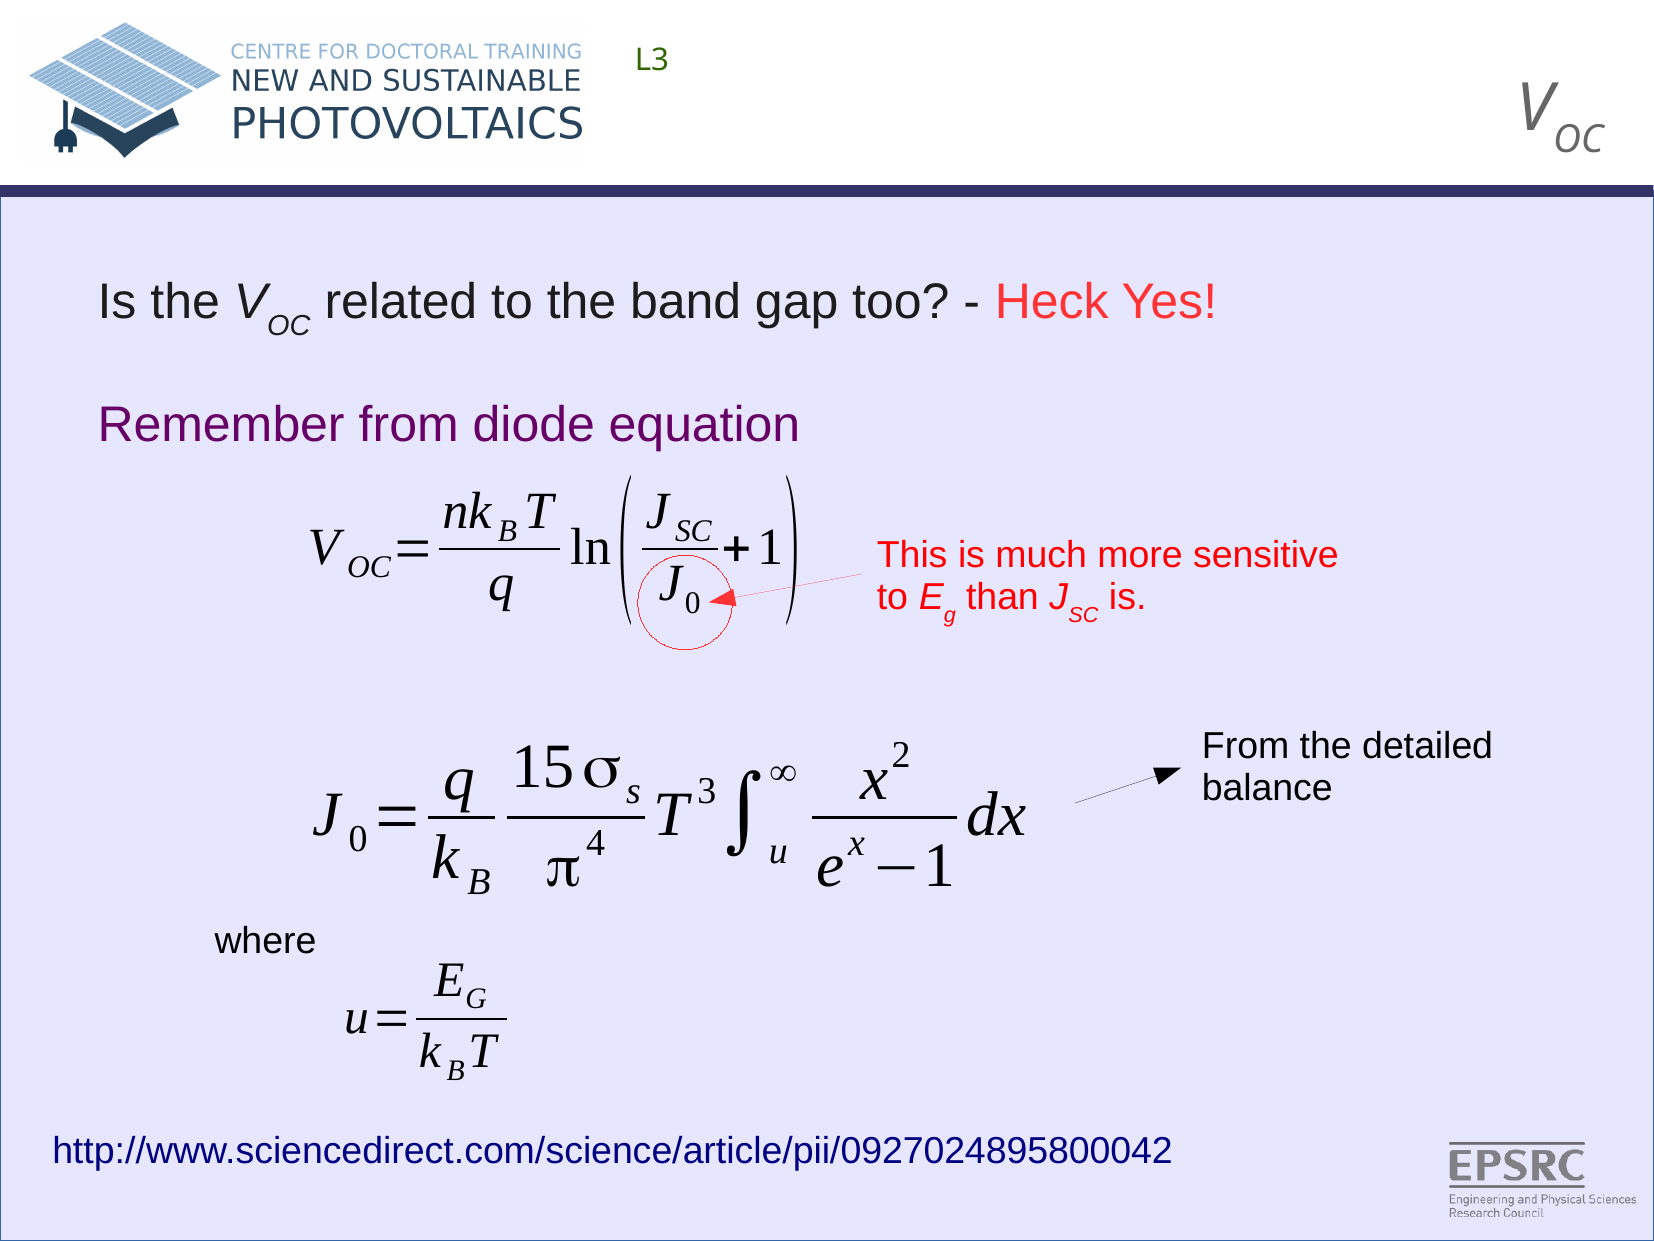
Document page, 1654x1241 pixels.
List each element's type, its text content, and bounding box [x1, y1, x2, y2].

text_box where [199, 911, 343, 969]
picture [19, 17, 591, 166]
text_box http://www.sciencedirect.com/science/article/pii/0927024895800042 [37, 1122, 1418, 1193]
chart [296, 732, 1046, 904]
text_box Is the VOC related to the band gap too? - Heck Yes! Remember from diode equation [82, 265, 1232, 574]
text_box This is much more sensitive to Eg than JSC is. [862, 526, 1371, 638]
text_box [0, 197, 1654, 1241]
text_box From the detailed balance [1187, 716, 1601, 816]
chart [331, 952, 520, 1087]
picture [1449, 1142, 1636, 1217]
text_box VOC [767, 52, 1619, 159]
text_box L3 [620, 29, 880, 80]
chart [294, 472, 815, 629]
